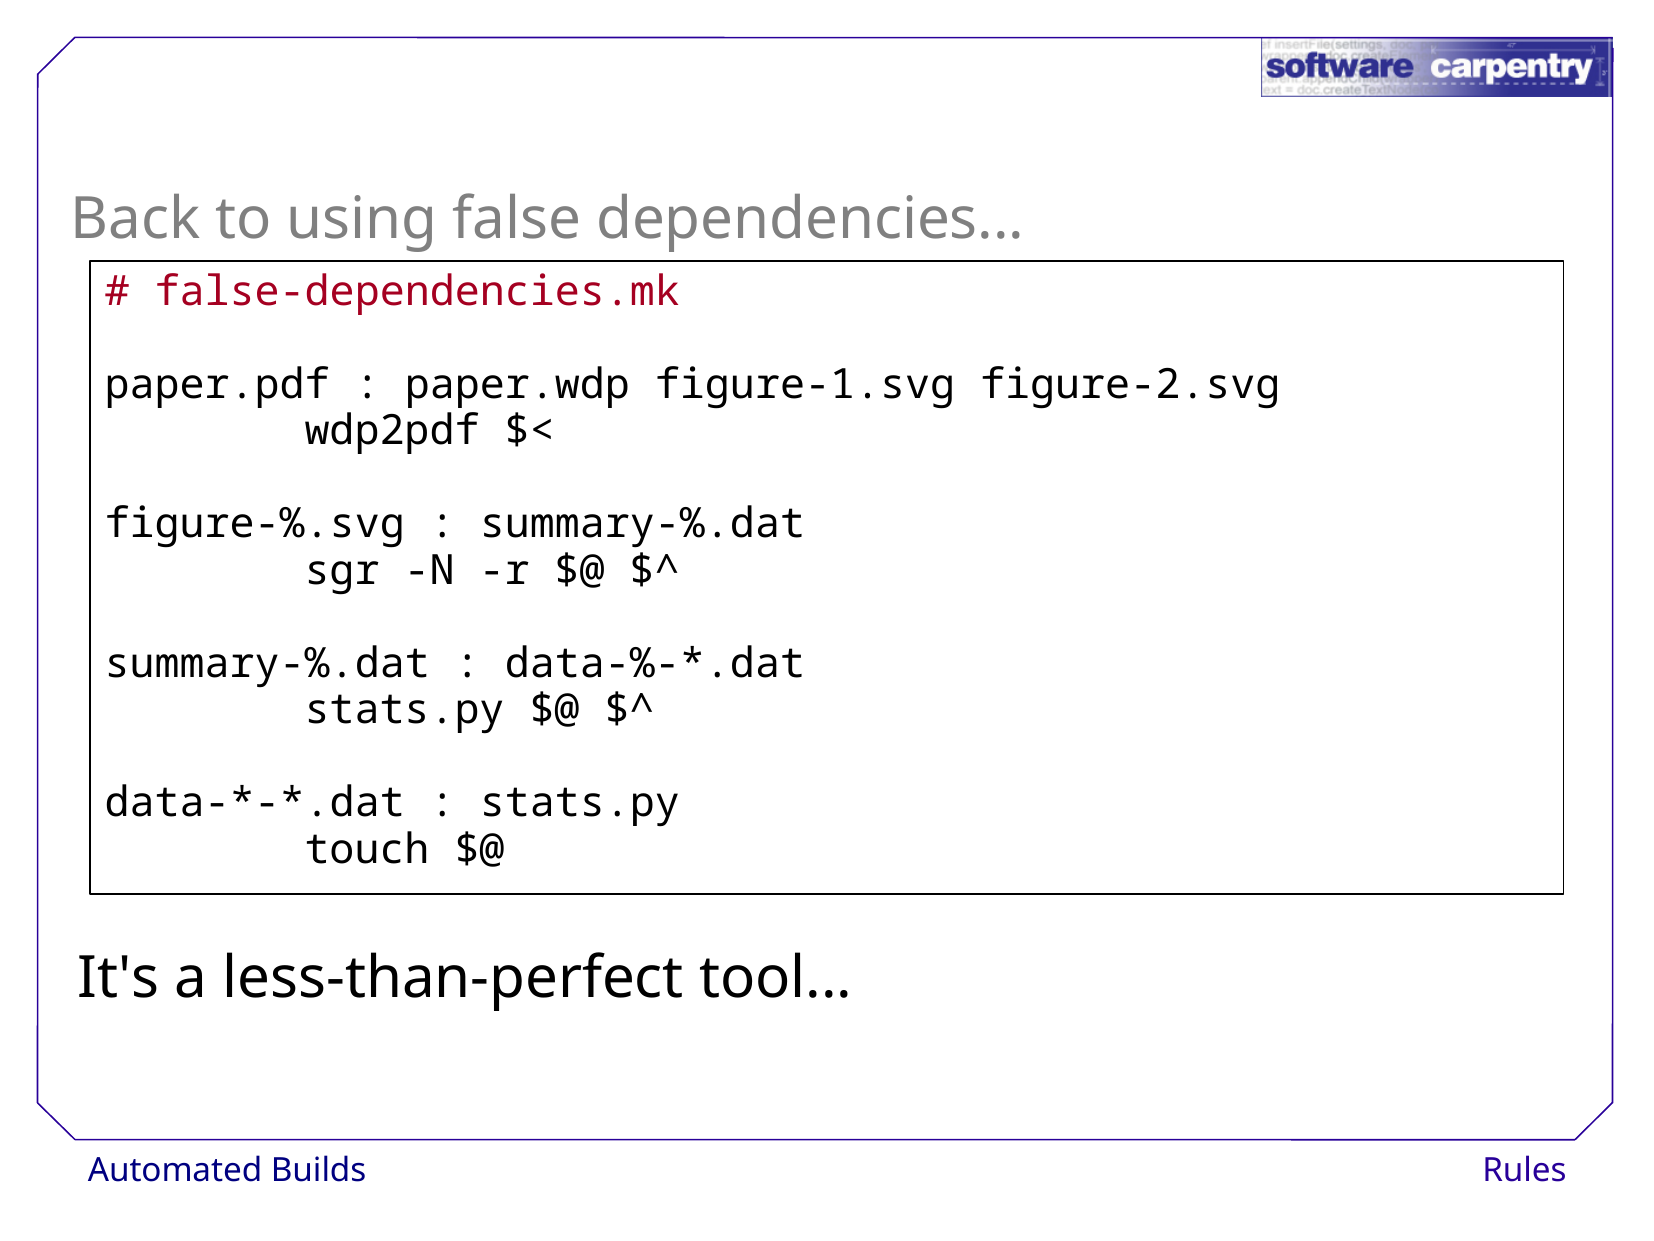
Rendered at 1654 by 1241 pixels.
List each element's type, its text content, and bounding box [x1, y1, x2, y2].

text_box Back to using false dependencies... [56, 138, 1190, 259]
text_box # false-dependencies.mk paper.pdf : paper.wdp figure-1.svg figure-2.svg wdp2pdf $< figure-%.svg : summary-%.dat sgr -N -r $@ $^ summary-%.dat : data-%-*.dat stats.py $@ $^ data-*-*.dat : stats.py touch $@ [89, 260, 1564, 895]
text_box It's a less-than-perfect tool... [63, 896, 1018, 1018]
picture [1261, 39, 1613, 97]
